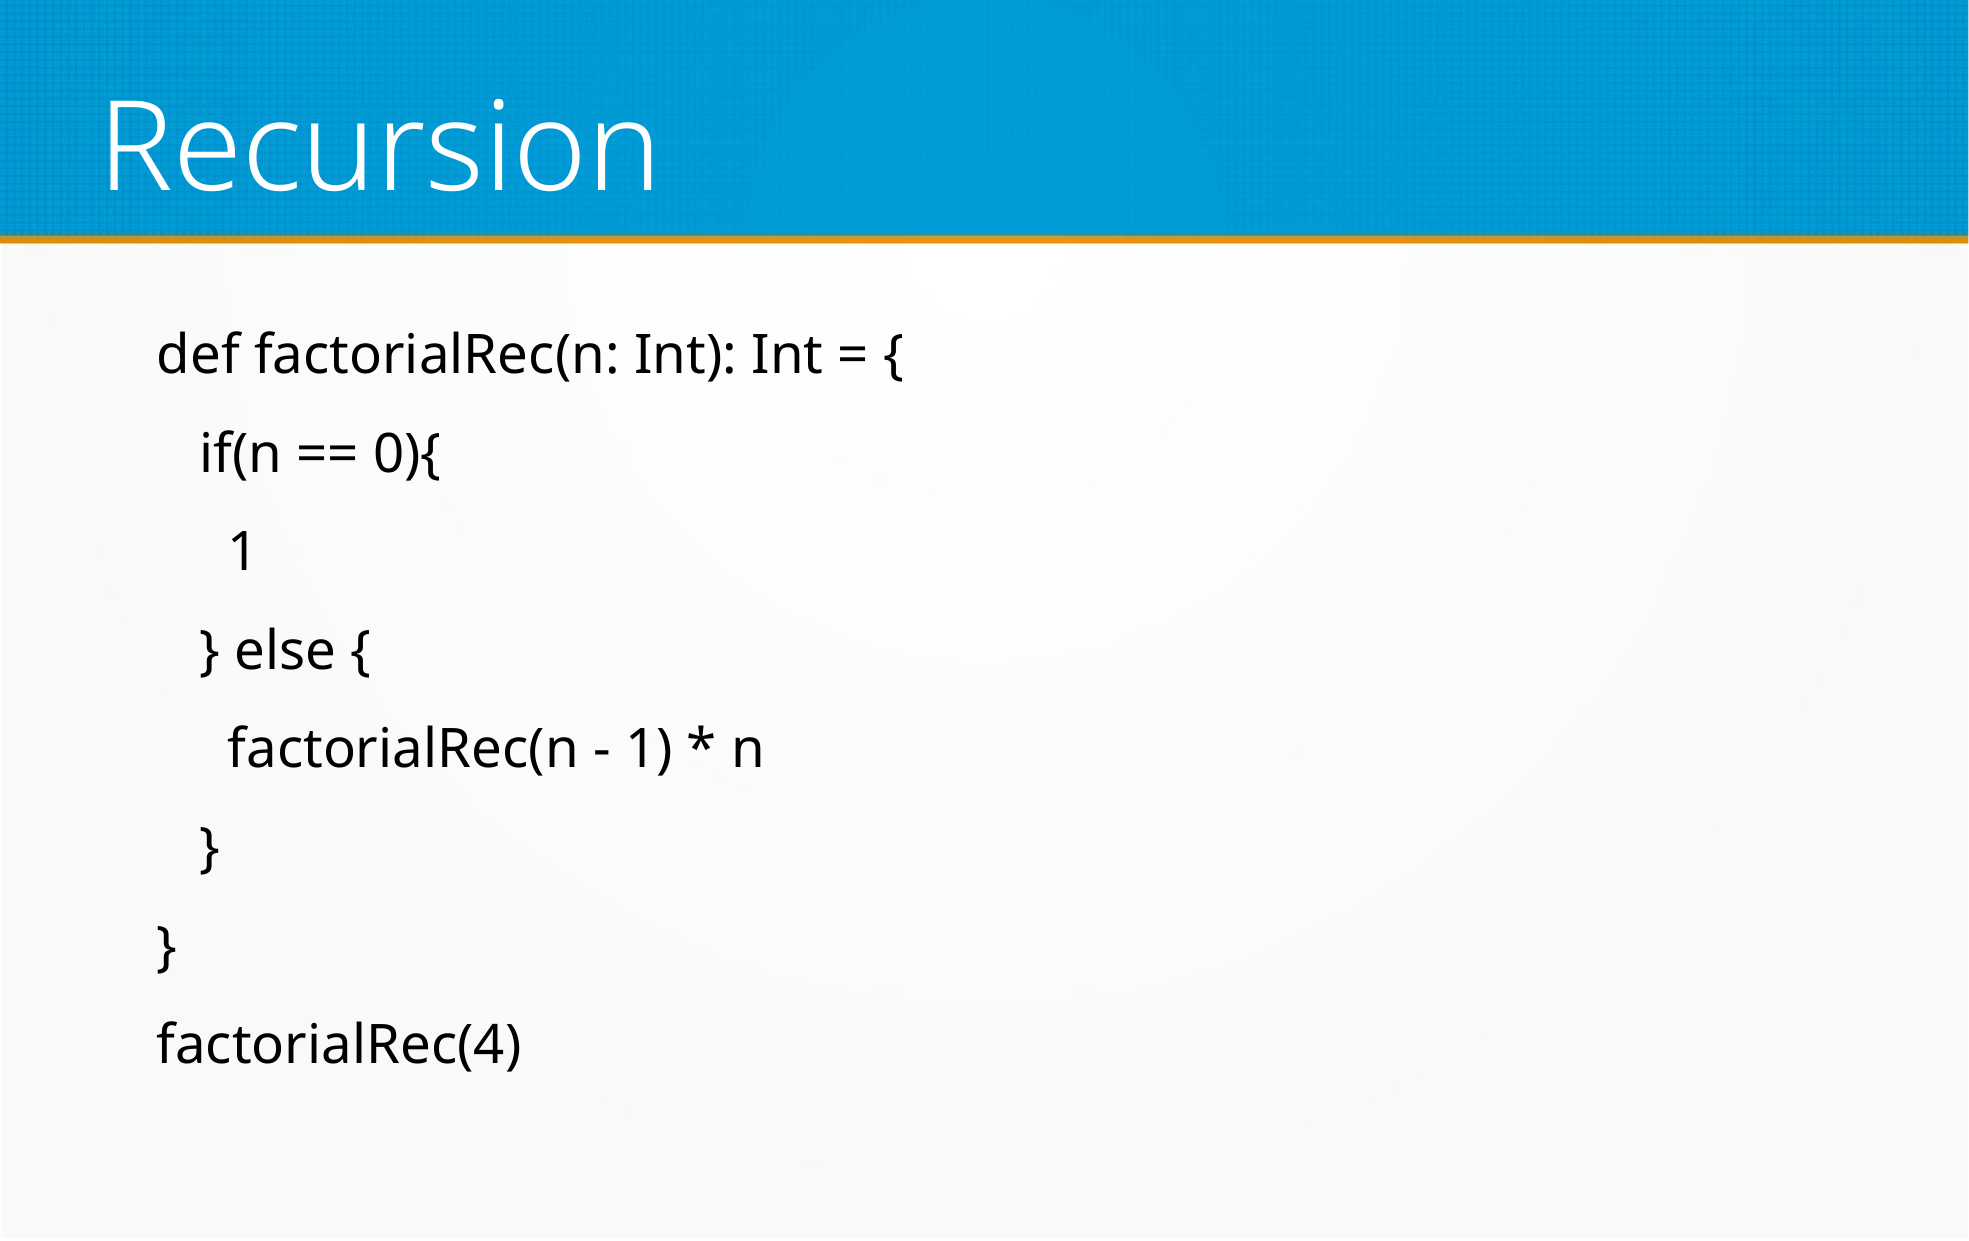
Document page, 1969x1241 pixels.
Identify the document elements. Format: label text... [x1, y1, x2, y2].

picture [0, 233, 1969, 1241]
list def factorialRec(n: Int): Int = { if(n == 0){ 1 } else { factorialRec(n - 1) * n } } factorialRec(4) [98, 315, 1861, 1081]
title Recursion [98, 19, 1870, 227]
